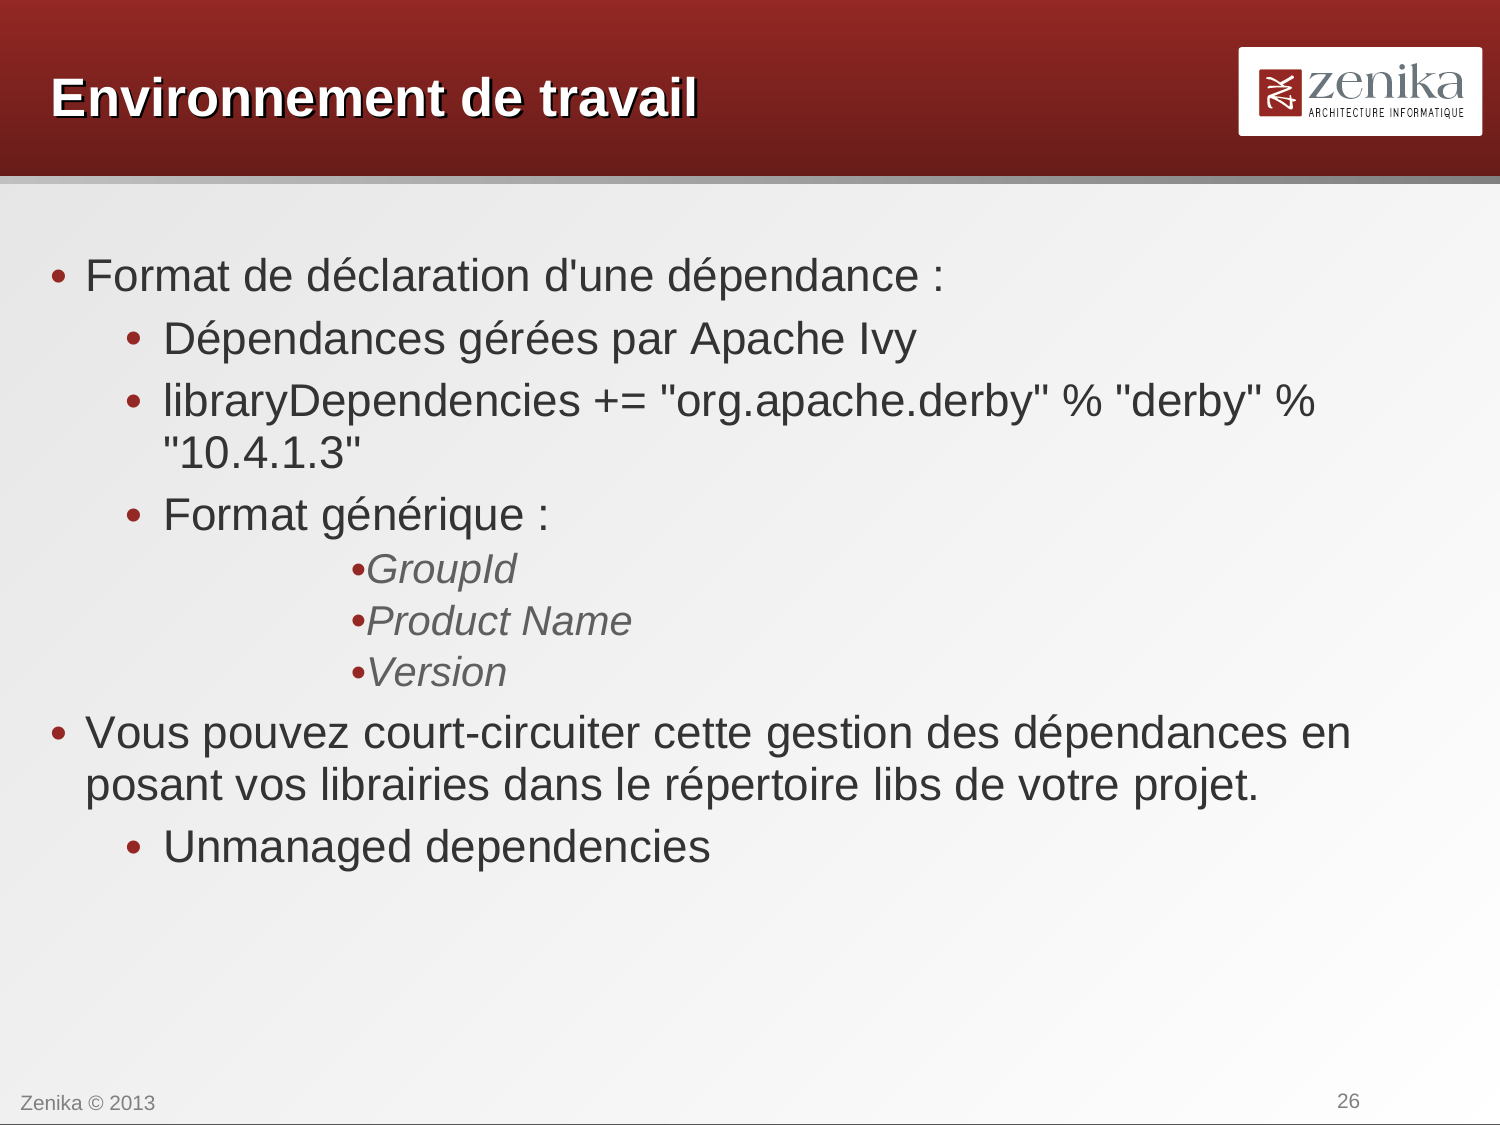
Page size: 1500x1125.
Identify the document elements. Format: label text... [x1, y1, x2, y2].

list Format de déclaration d'une dépendance : Dépendances gérées par Apache Ivy libraryDependencies += "org.apache.derby" % "derby" % "10.4.1.3" Format générique : GroupId Product Name Version Vous pouvez court-circuiter cette gestion des dépendances en posant vos librairies dans le répertoire libs de votre projet. Unmanaged dependencies [50, 249, 1435, 1079]
title Environnement de travail [50, 15, 1206, 180]
picture [1257, 58, 1464, 125]
